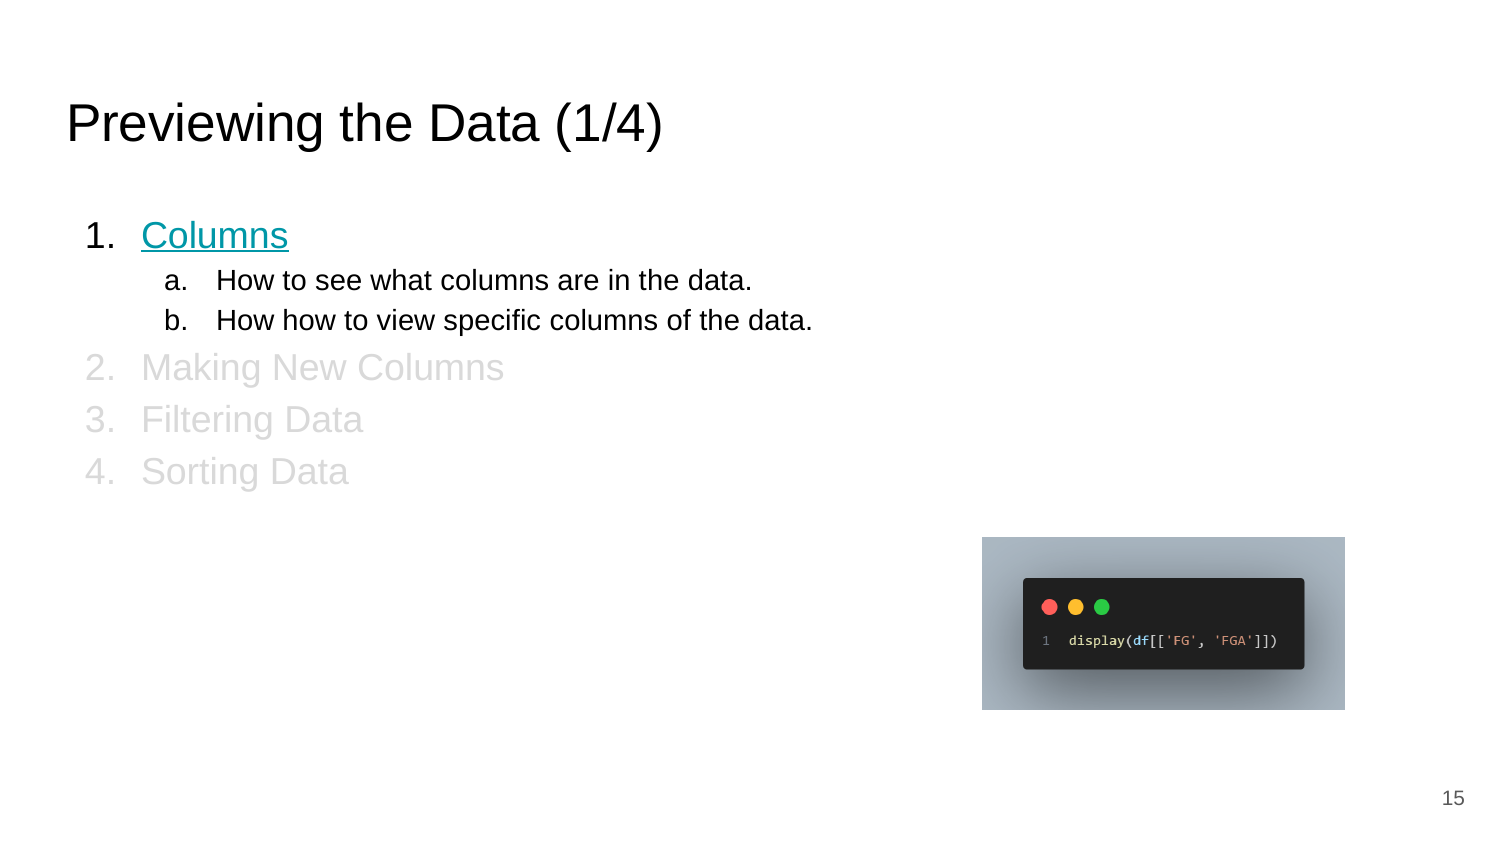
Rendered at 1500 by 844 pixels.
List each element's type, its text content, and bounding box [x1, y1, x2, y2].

picture [982, 537, 1345, 710]
title Previewing the Data (1/4) [51, 72, 1449, 167]
list Columns How to see what columns are in the data. How how to view specific columns of the data. Making New Columns Filtering Data Sorting Data [51, 189, 1434, 750]
slide_number <number> [1389, 764, 1480, 830]
